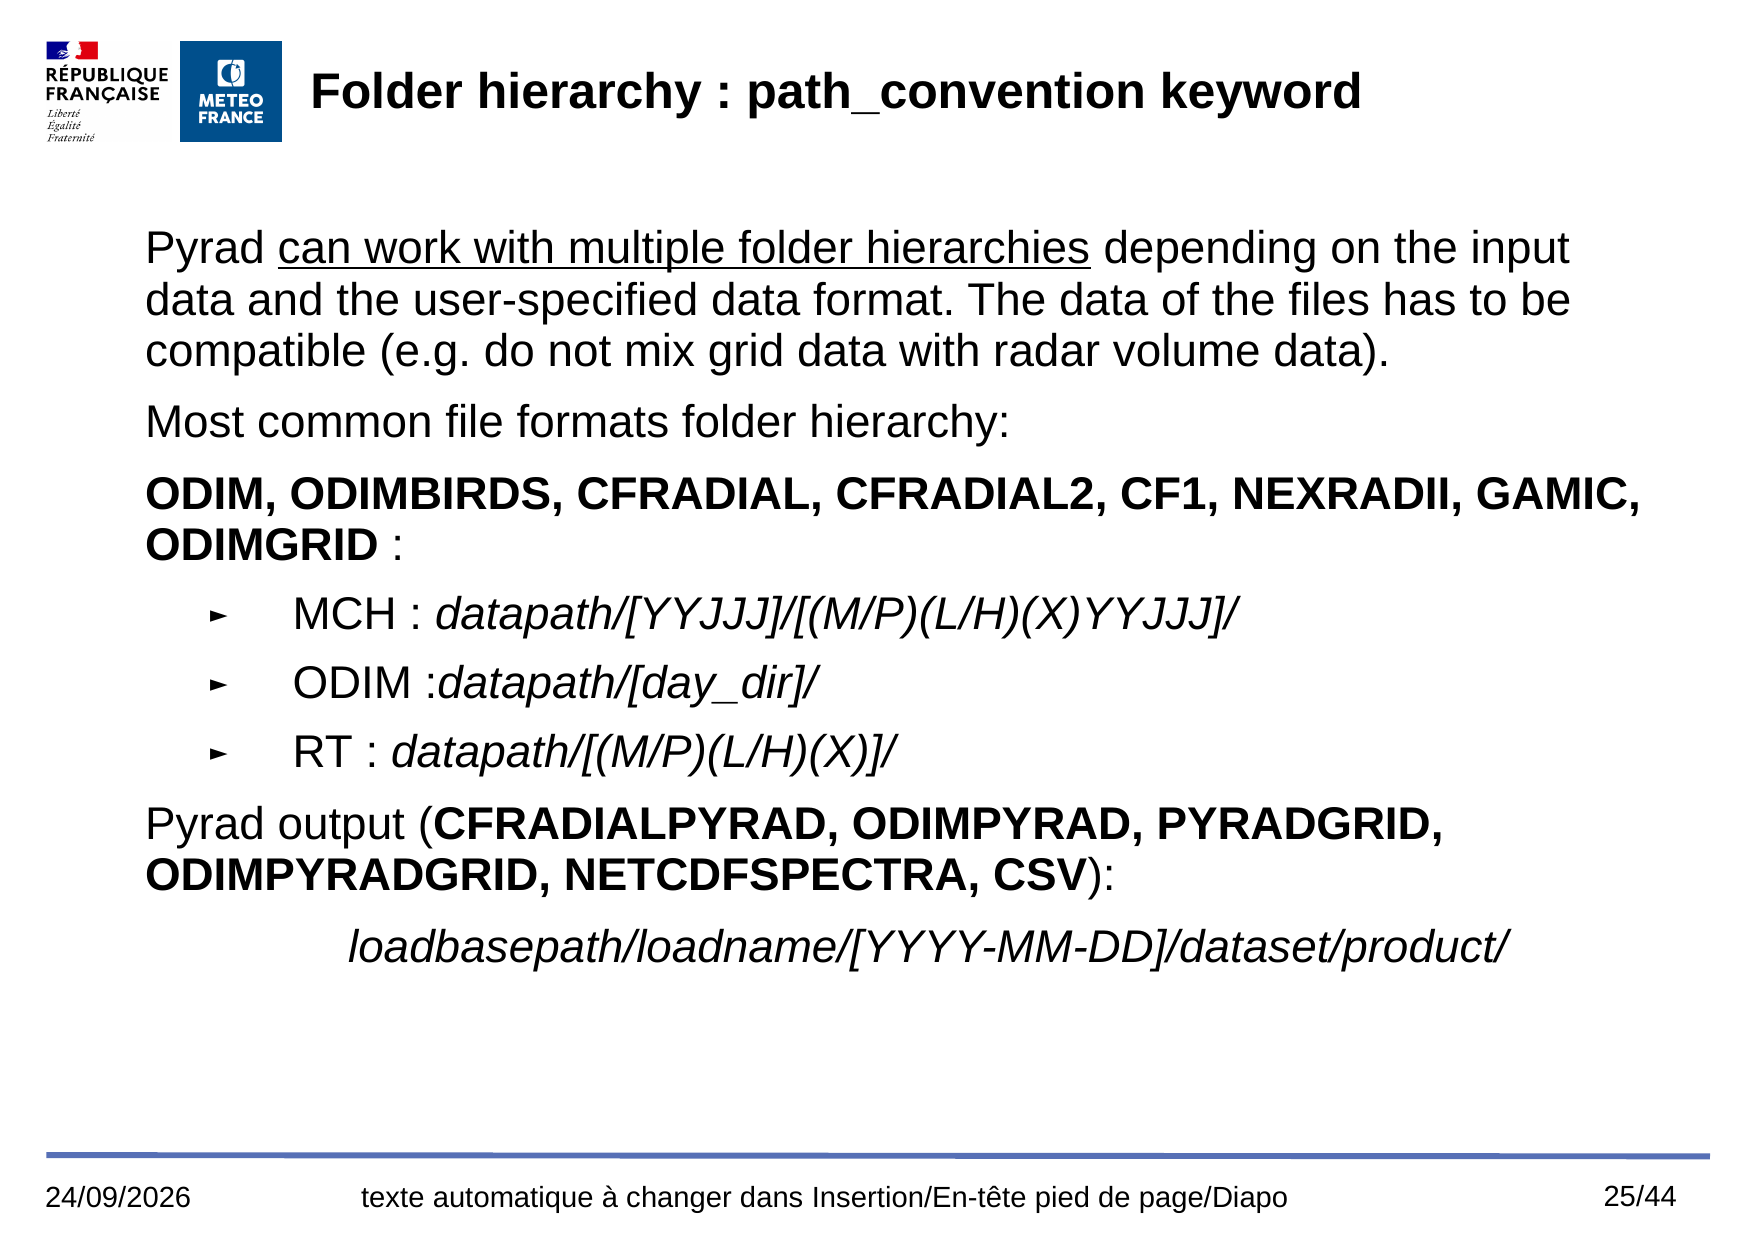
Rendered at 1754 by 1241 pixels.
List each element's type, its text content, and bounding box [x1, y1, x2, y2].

picture [180, 41, 282, 142]
list Pyrad can work with multiple folder hierarchies depending on the input data and the user-specified data format. The data of the files has to be compatible (e.g. do not mix grid data with radar volume data). Most common file formats folder hierarchy: ODIM, ODIMBIRDS, CFRADIAL, CFRADIAL2, CF1, NEXRADII, GAMIC, ODIMGRID : MCH : datapath/[YYJJJ]/[(M/P)(L/H)(X)YYJJJ]/ ODIM :datapath/[day_dir]/ RT : datapath/[(M/P)(L/H)(X)]/ Pyrad output (CFRADIALPYRAD, ODIMPYRAD, PYRADGRID, ODIMPYRADGRID, NETCDFSPECTRA, CSV): loadbasepath/loadname/[YYYY-MM-DD]/dataset/product/ [44, 222, 1712, 1118]
picture [46, 41, 172, 142]
title Folder hierarchy : path_convention keyword [310, 40, 1697, 142]
